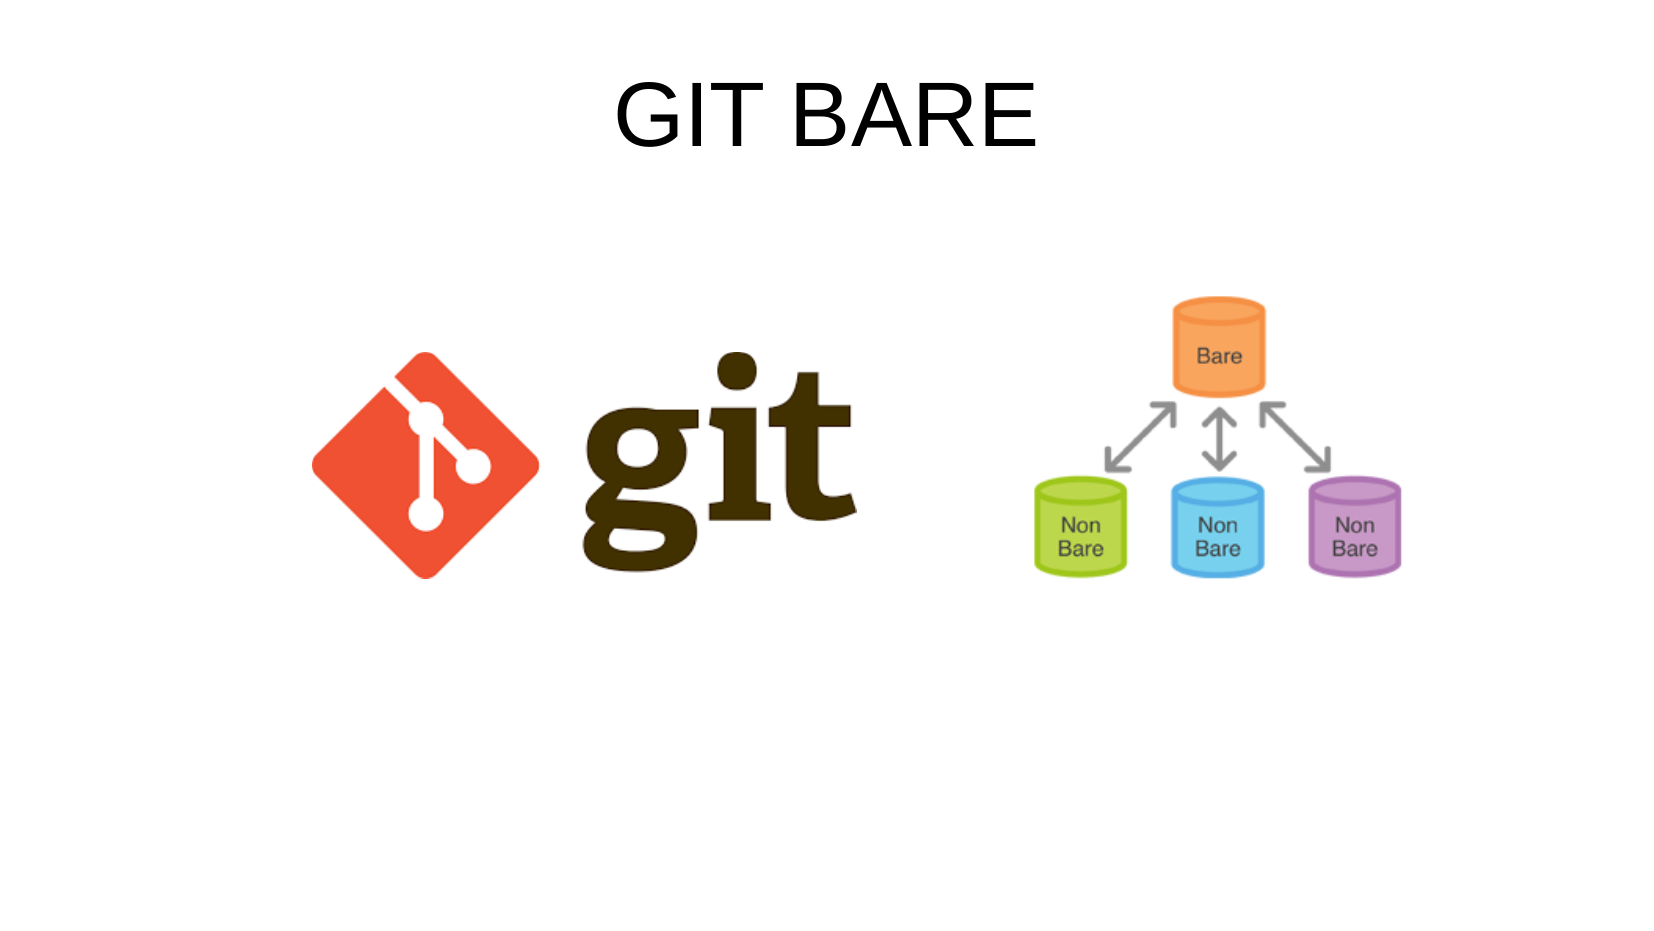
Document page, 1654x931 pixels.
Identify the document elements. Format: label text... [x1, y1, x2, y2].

picture [312, 352, 857, 579]
picture [1033, 295, 1403, 580]
title GIT BARE [82, 37, 1571, 193]
